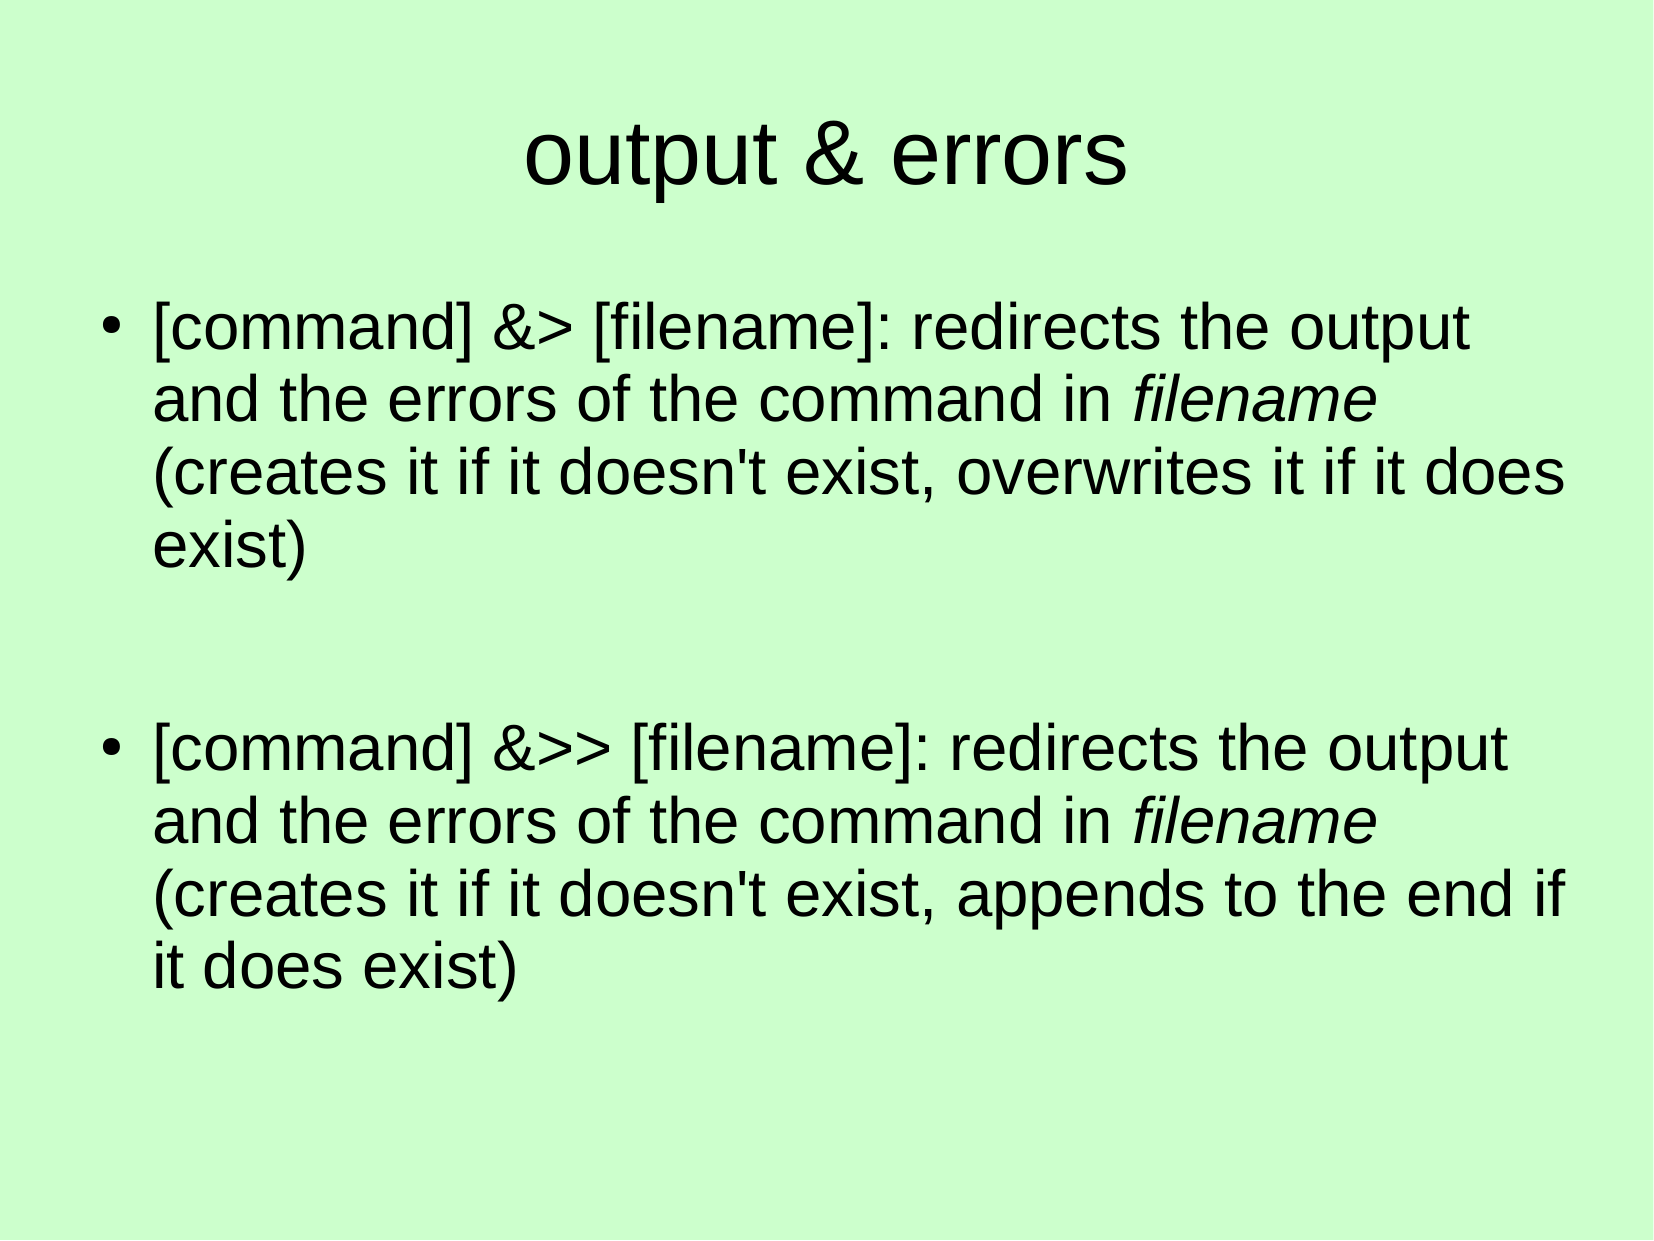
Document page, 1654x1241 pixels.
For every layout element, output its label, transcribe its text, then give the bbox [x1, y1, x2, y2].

list [command] &> [filename]: redirects the output and the errors of the command in filename (creates it if it doesn't exist, overwrites it if it does exist) [command] &>> [filename]: redirects the output and the errors of the command in filename (creates it if it doesn't exist, appends to the end if it does exist) [82, 290, 1571, 1010]
title output & errors [82, 49, 1571, 257]
